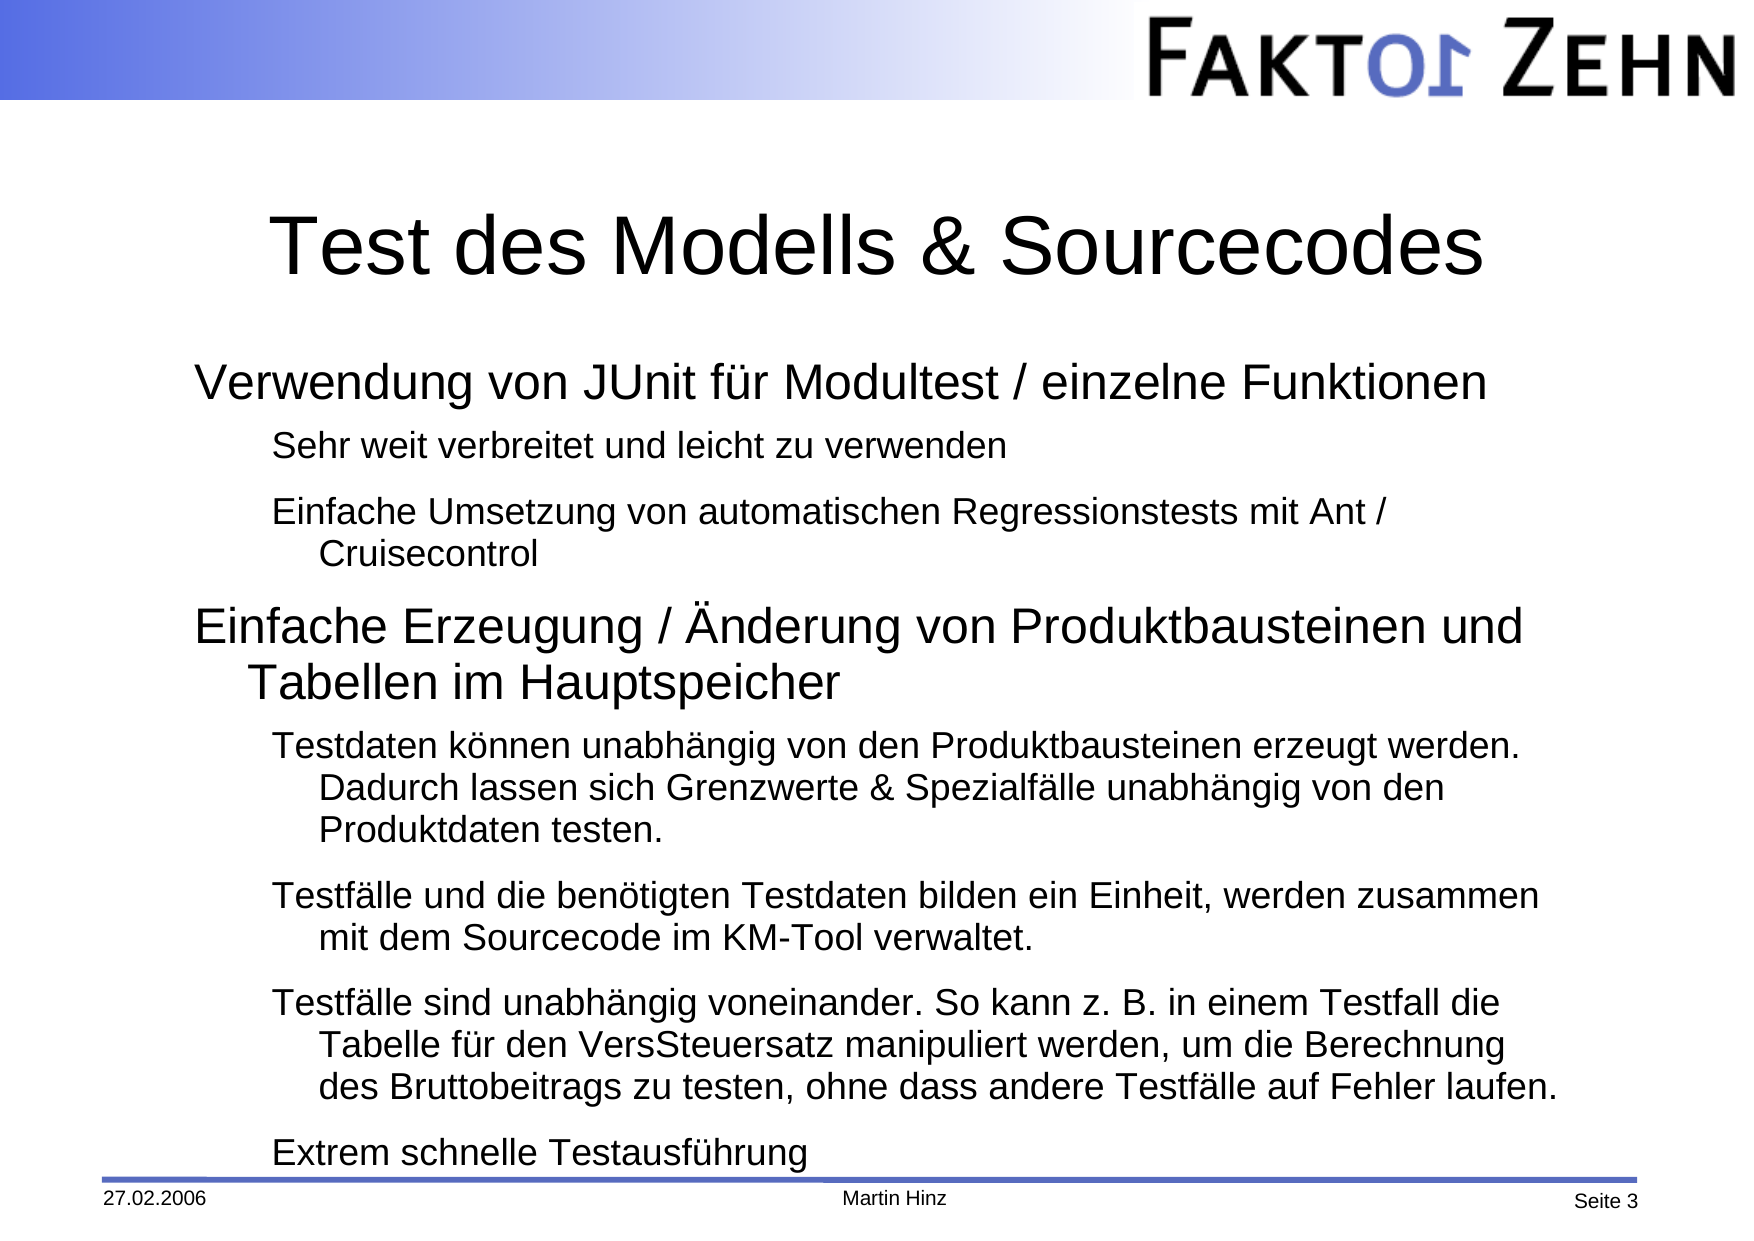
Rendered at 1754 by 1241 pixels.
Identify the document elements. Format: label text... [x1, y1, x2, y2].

list Verwendung von JUnit für Modultest / einzelne Funktionen Sehr weit verbreitet und leicht zu verwenden Einfache Umsetzung von automatischen Regressionstests mit Ant / Cruisecontrol Einfache Erzeugung / Änderung von Produktbausteinen und Tabellen im Hauptspeicher Testdaten können unabhängig von den Produktbausteinen erzeugt werden. Dadurch lassen sich Grenzwerte & Spezialfälle unabhängig von den Produktdaten testen. Testfälle und die benötigten Testdaten bilden ein Einheit, werden zusammen mit dem Sourcecode im KM-Tool verwaltet. Testfälle sind unabhängig voneinander. So kann z. B. in einem Testfall die Tabelle für den VersSteuersatz manipuliert werden, um die Berechnung des Bruttobeitrags zu testen, ohne dass andere Testfälle auf Fehler laufen. Extrem schnelle Testausführung [177, 354, 1574, 1175]
title Test des Modells & Sourcecodes [179, 142, 1576, 349]
picture [1133, 2, 1749, 105]
